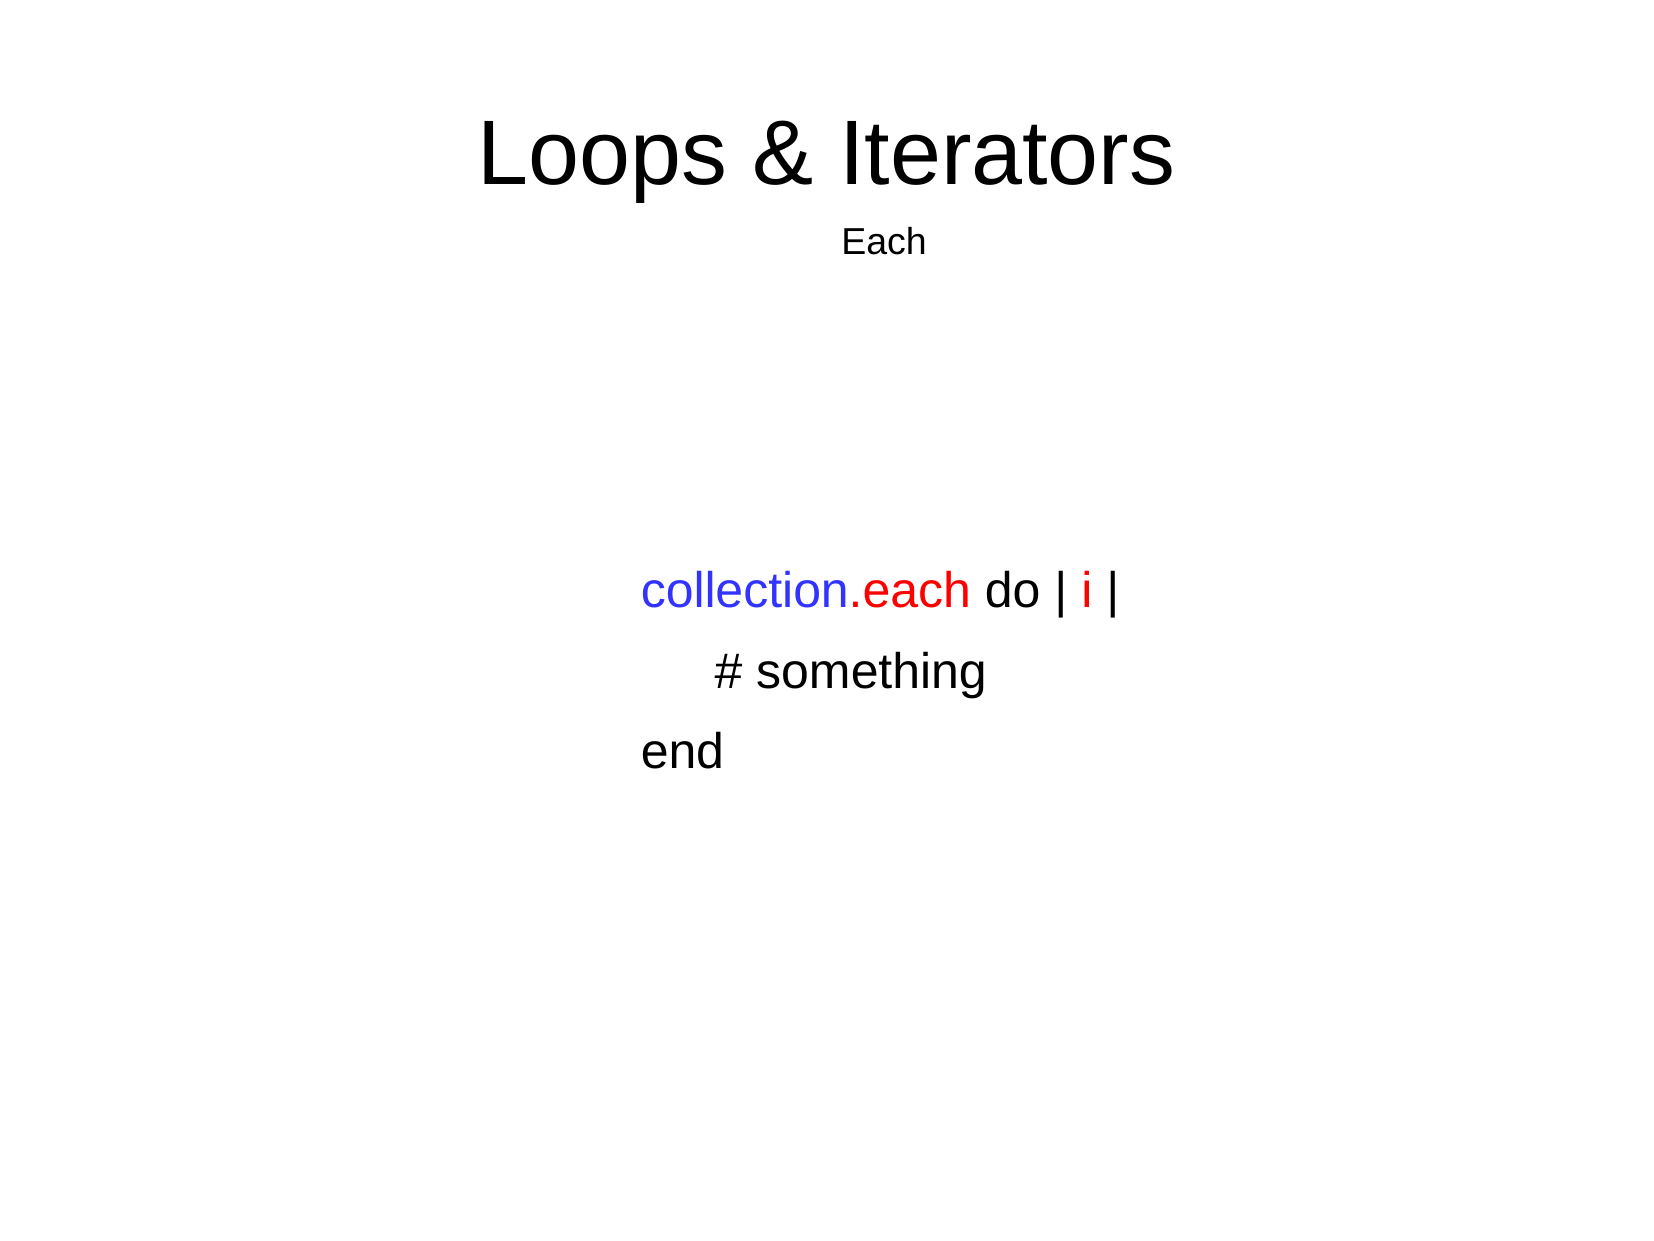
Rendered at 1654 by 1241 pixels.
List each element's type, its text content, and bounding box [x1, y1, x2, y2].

title Loops & Iterators [82, 49, 1571, 257]
text_box collection.each do | i | # something end [626, 555, 1229, 843]
text_box Each [826, 212, 1182, 284]
